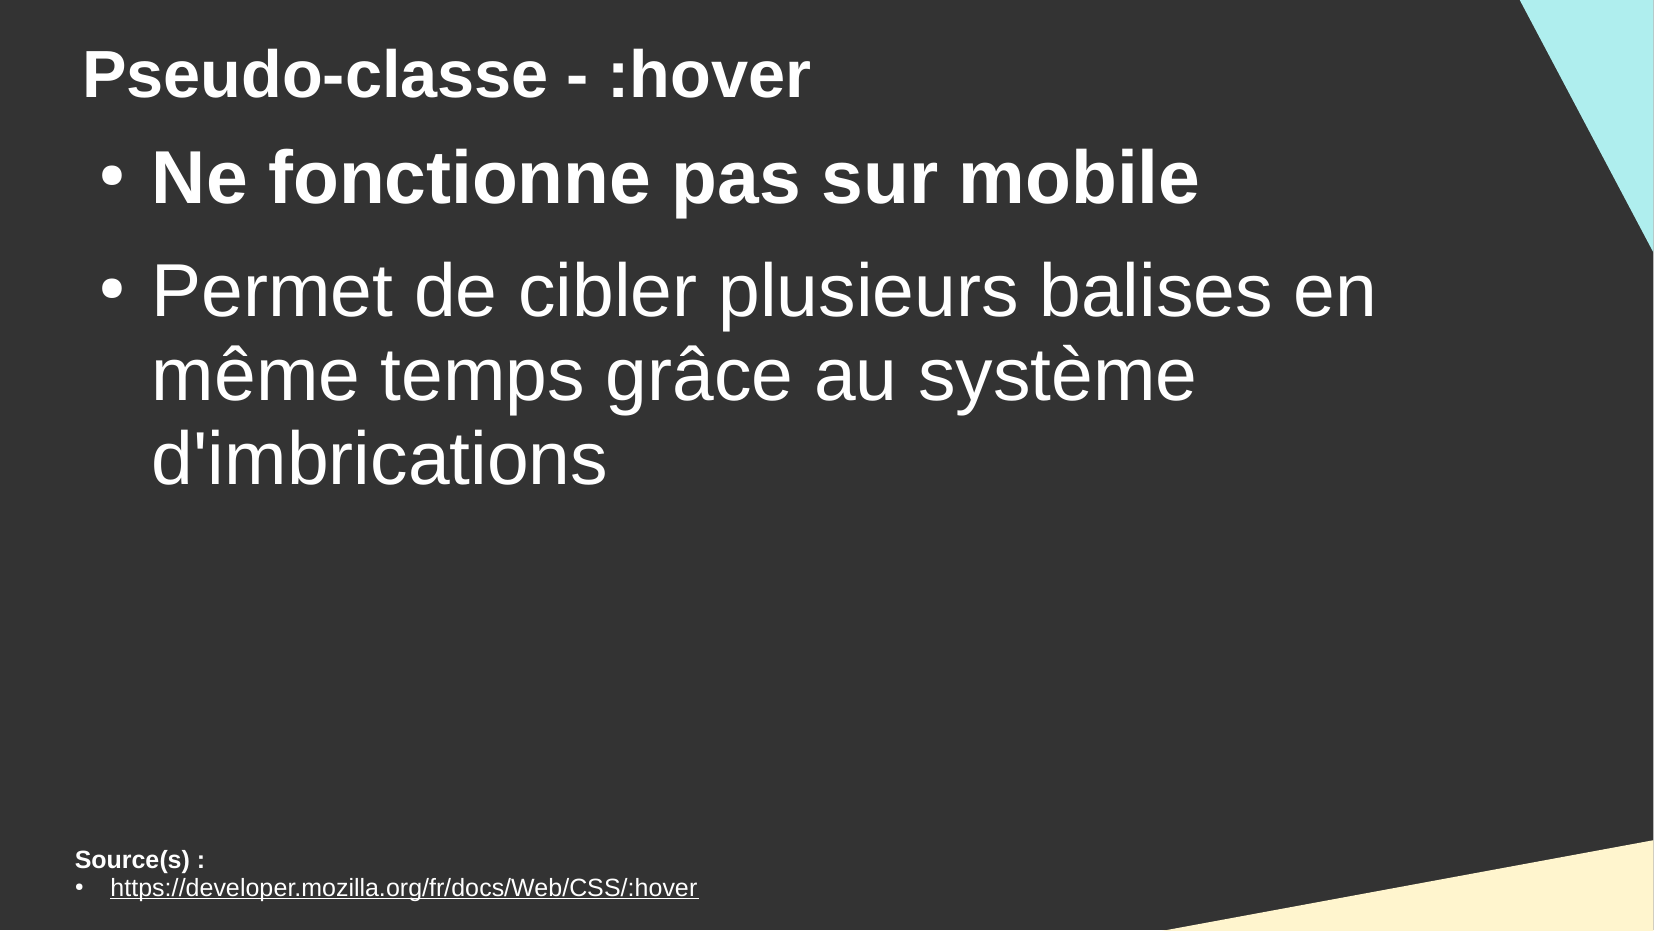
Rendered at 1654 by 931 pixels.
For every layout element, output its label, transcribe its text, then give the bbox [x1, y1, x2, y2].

list Ne fonctionne pas sur mobile Permet de cibler plusieurs balises en même temps grâce au système d'imbrications [80, 135, 1605, 691]
text_box [1161, 840, 1654, 931]
text_box Source(s) : https://developer.mozilla.org/fr/docs/Web/CSS/:hover [60, 838, 1546, 931]
text_box [1519, 0, 1654, 254]
title Pseudo-classe - :hover [82, 37, 1571, 114]
